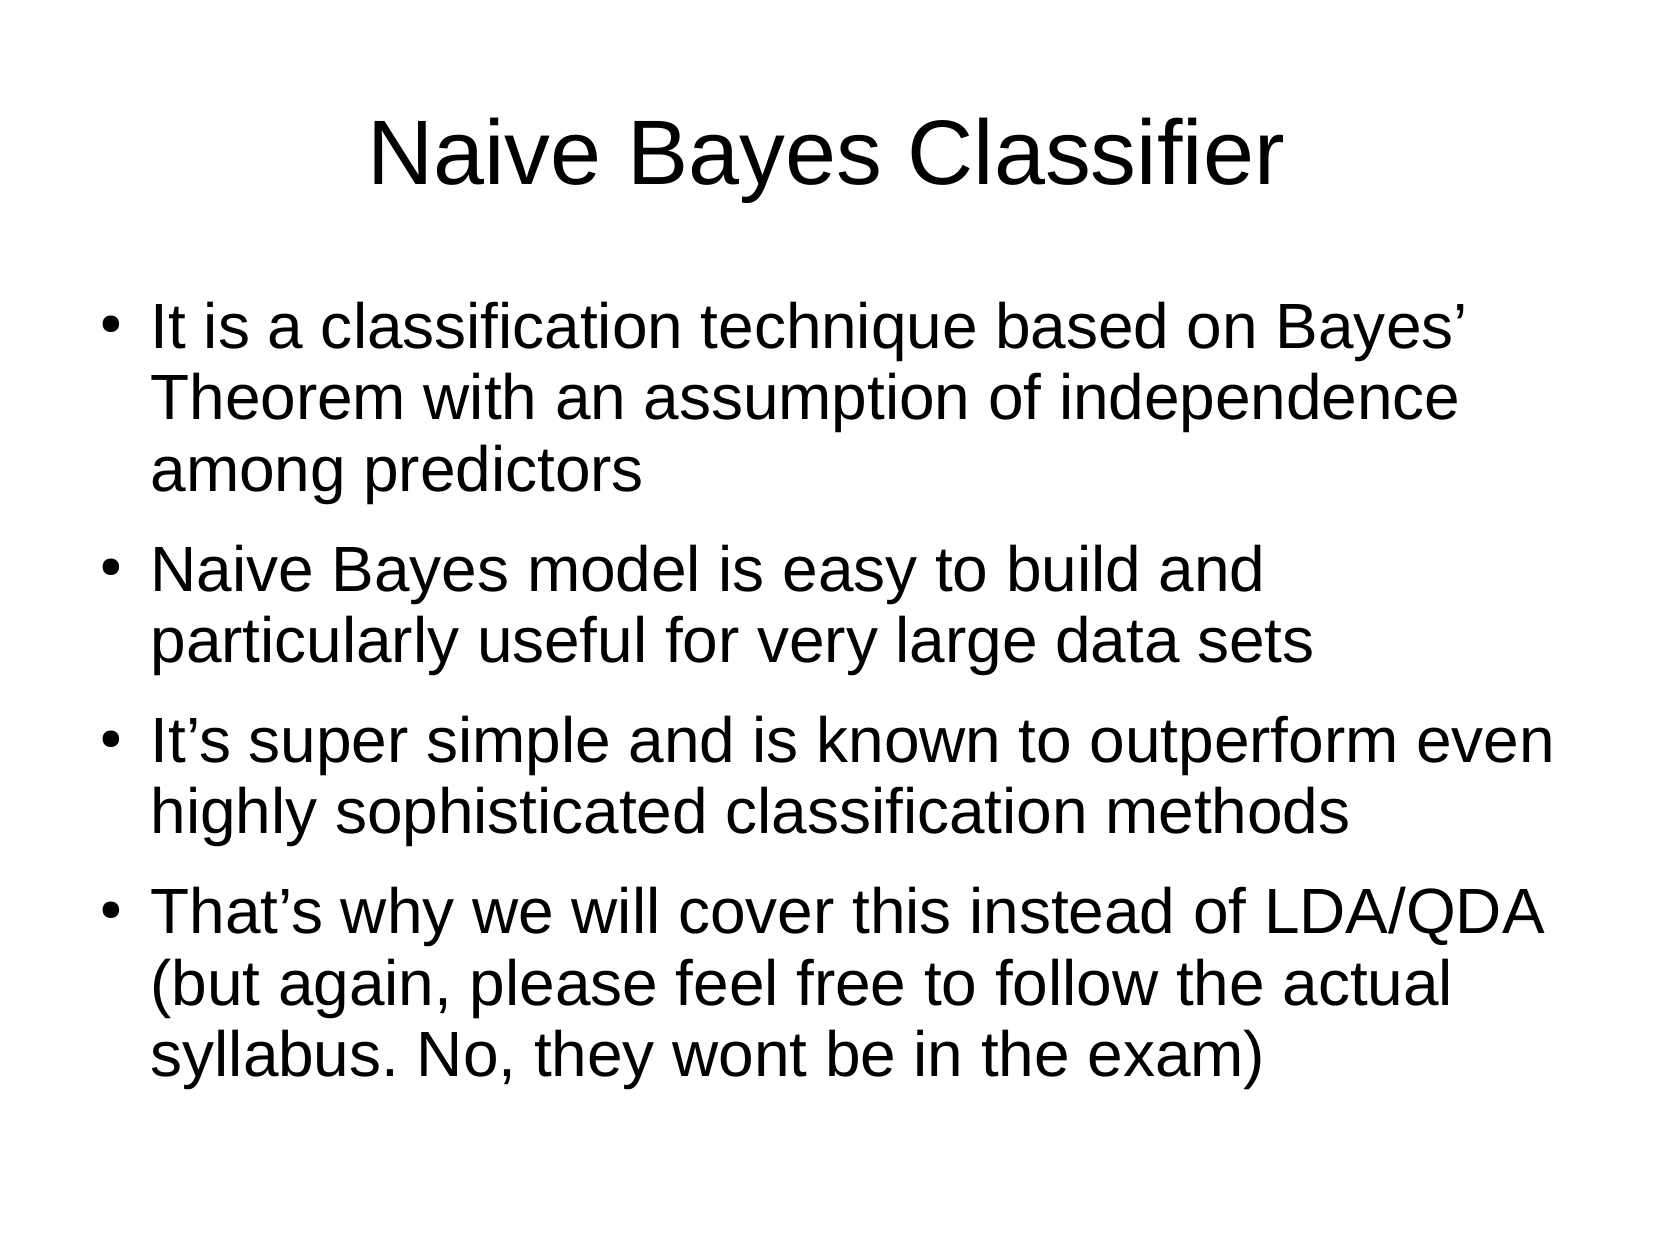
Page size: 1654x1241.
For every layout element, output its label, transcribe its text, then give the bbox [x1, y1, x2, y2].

list It is a classification technique based on Bayes’ Theorem with an assumption of independence among predictors Naive Bayes model is easy to build and particularly useful for very large data sets It’s super simple and is known to outperform even highly sophisticated classification methods That’s why we will cover this instead of LDA/QDA (but again, please feel free to follow the actual syllabus. No, they wont be in the exam) [82, 290, 1571, 1141]
title Naive Bayes Classifier [82, 49, 1571, 257]
